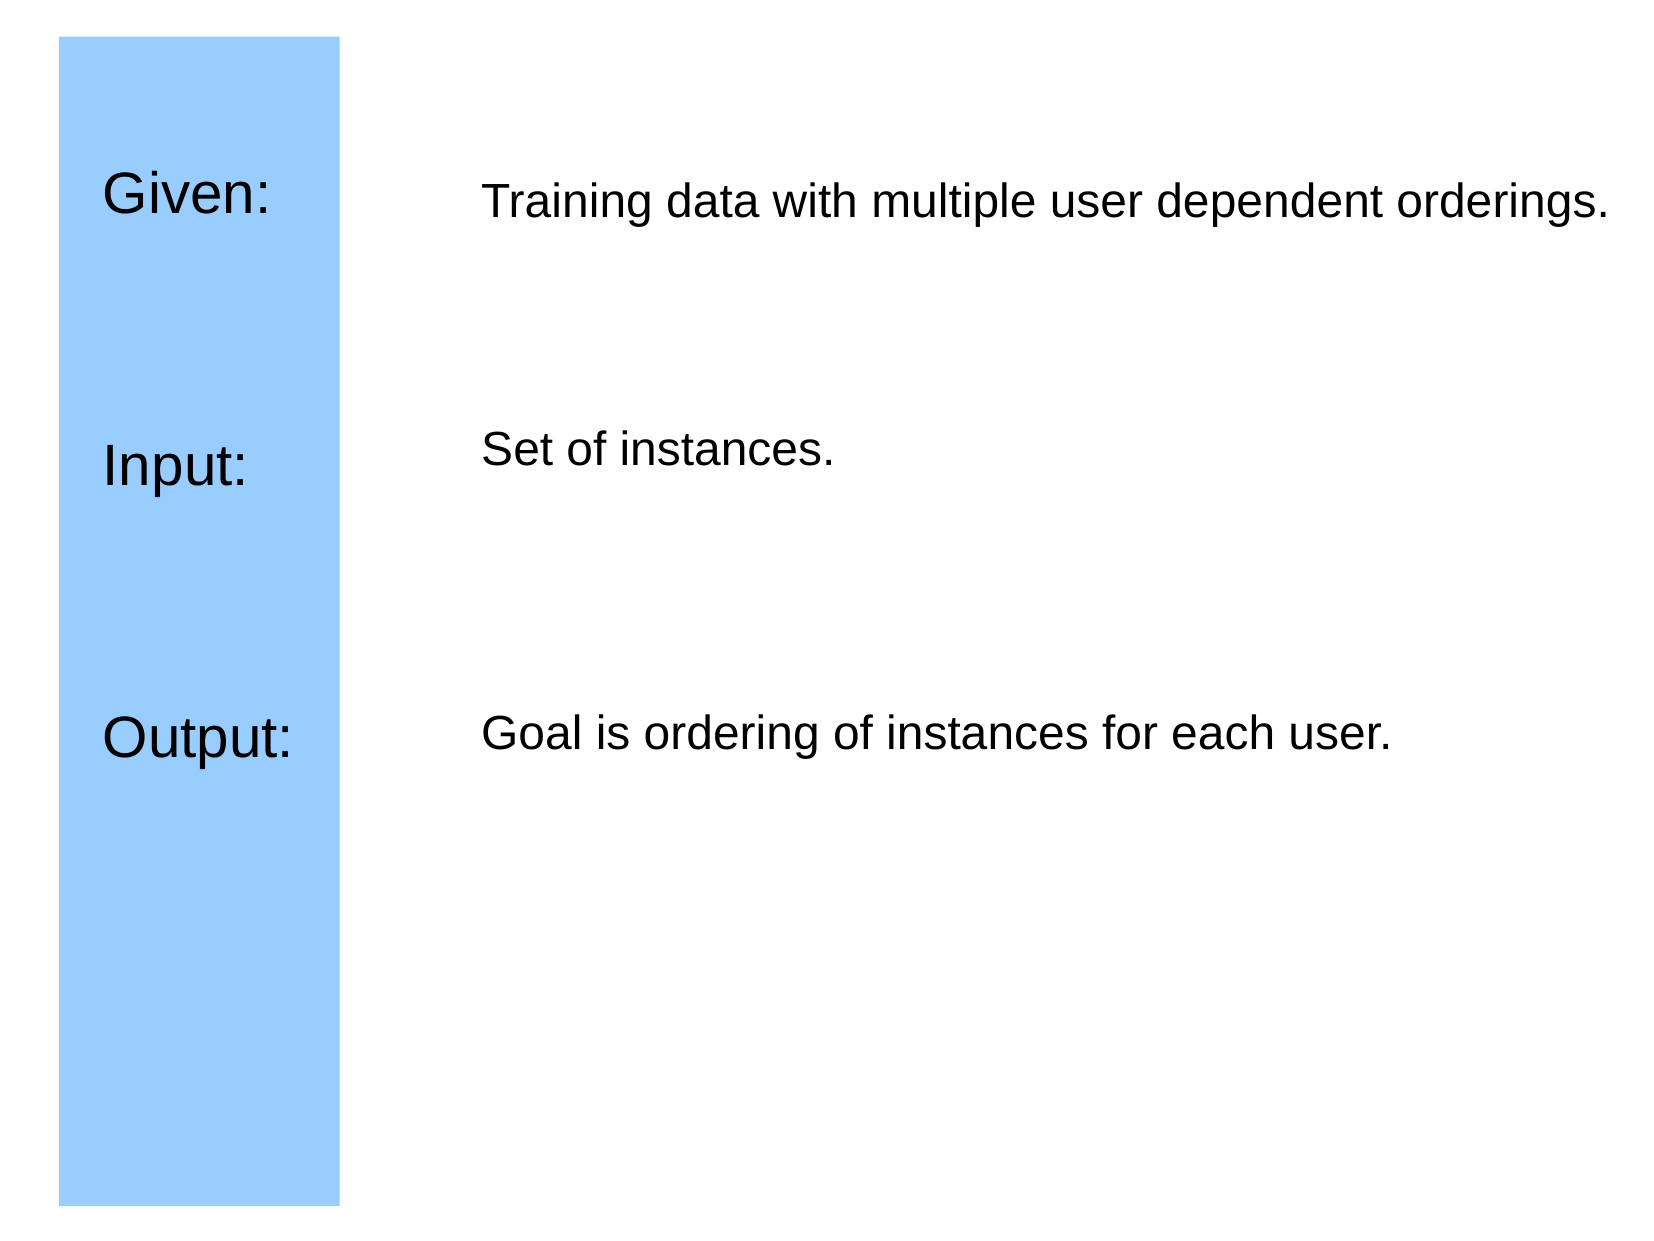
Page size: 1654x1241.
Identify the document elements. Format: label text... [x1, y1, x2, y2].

text_box Output: [88, 697, 326, 777]
text_box Given: [88, 153, 303, 234]
text_box Input: [88, 425, 281, 506]
text_box Set of instances. [466, 414, 851, 484]
text_box Training data with multiple user dependent orderings. [466, 166, 1628, 236]
text_box Goal is ordering of instances for each user. [466, 698, 1409, 767]
text_box [58, 36, 340, 1207]
